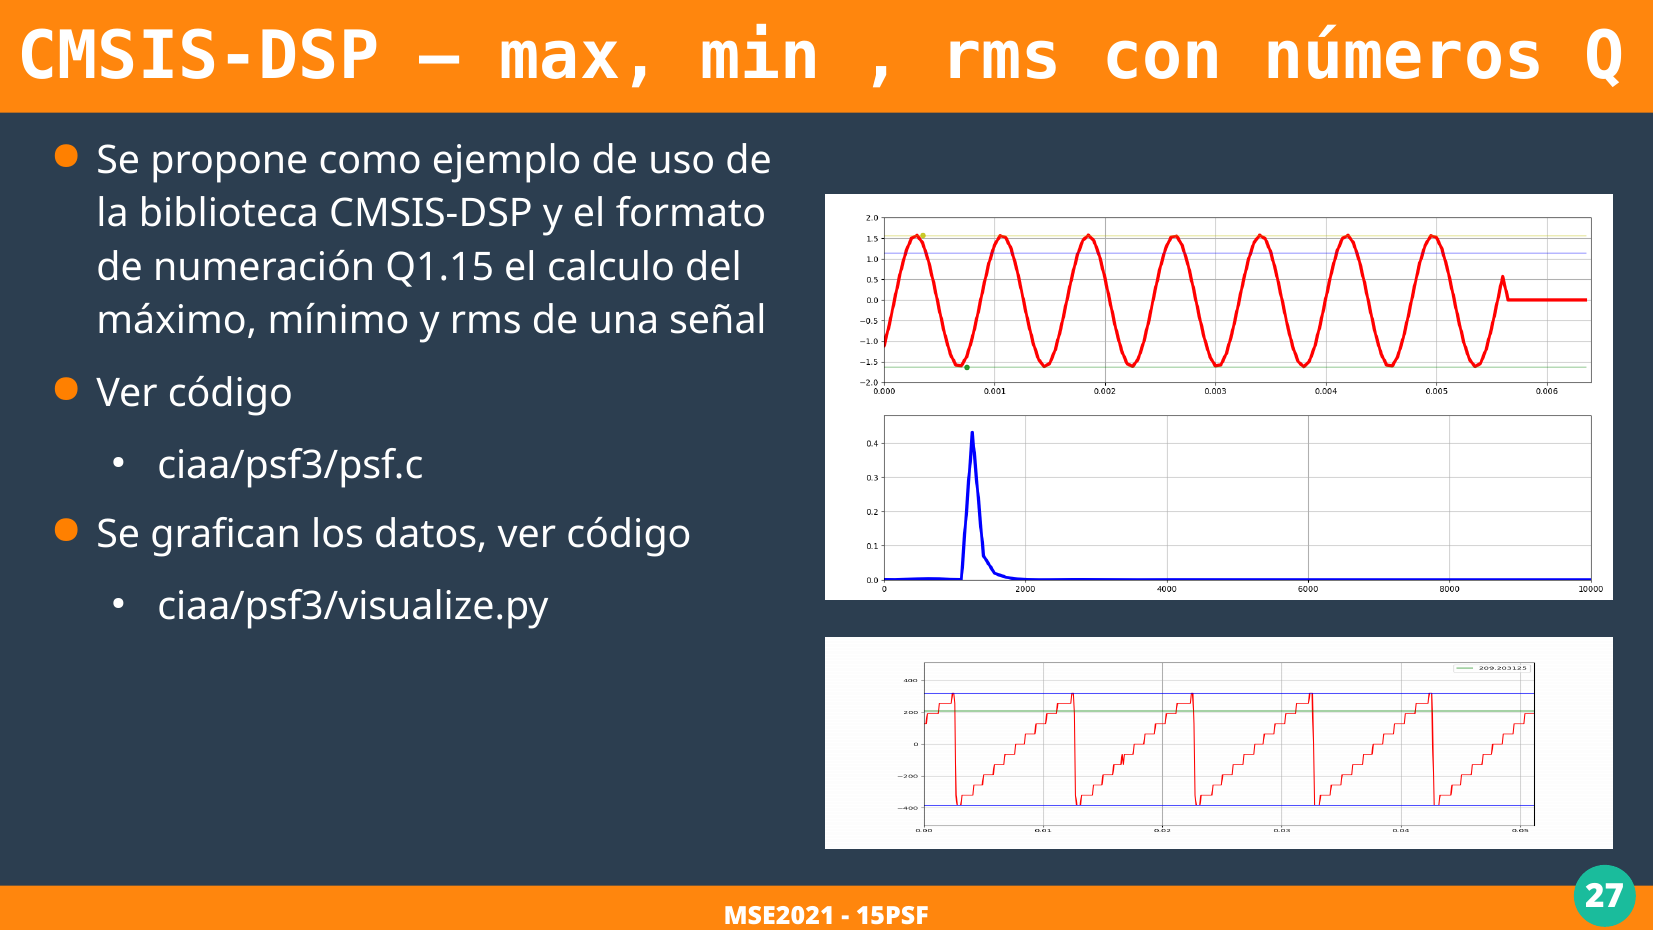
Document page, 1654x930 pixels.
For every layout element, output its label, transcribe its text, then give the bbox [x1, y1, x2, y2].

title CMSIS-DSP – max, min , rms con números Q [17, 16, 1653, 113]
picture [825, 194, 1613, 601]
picture [825, 637, 1613, 849]
list Se propone como ejemplo de uso de la biblioteca CMSIS-DSP y el formato de numeración Q1.15 el calculo del máximo, mínimo y rms de una señal Ver código ciaa/psf3/psf.c Se grafican los datos, ver código ciaa/psf3/visualize.py [35, 131, 788, 638]
